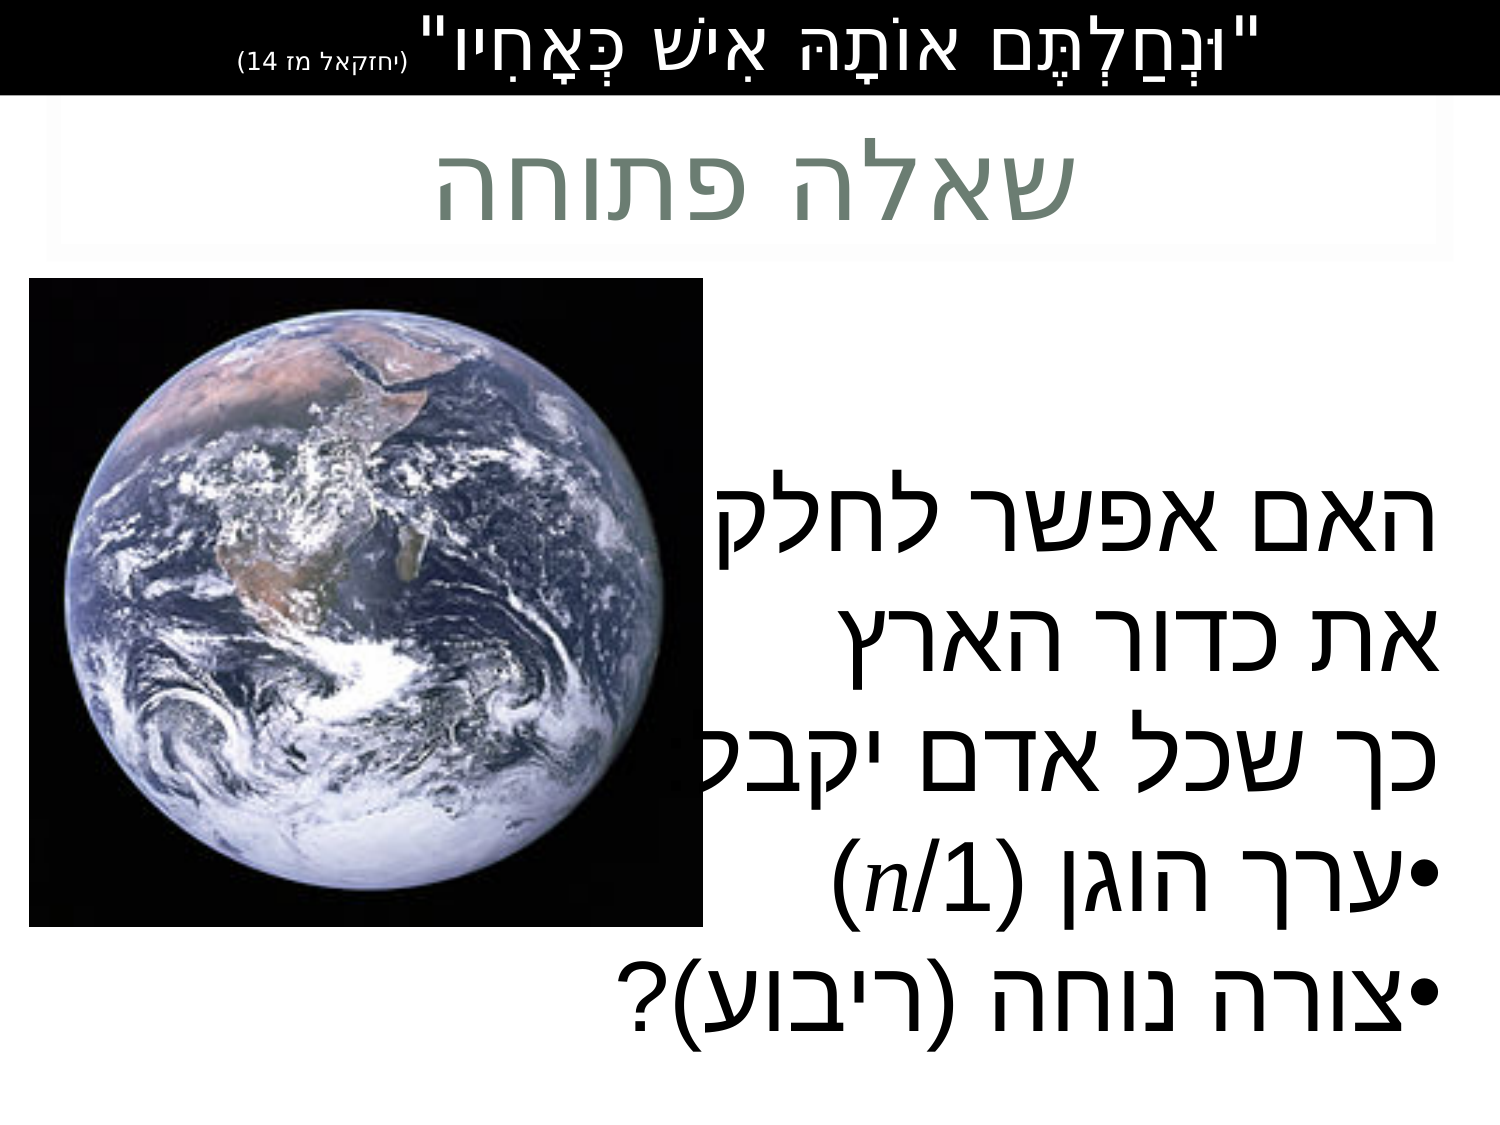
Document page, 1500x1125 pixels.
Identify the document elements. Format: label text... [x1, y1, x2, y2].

picture [45, 96, 1455, 263]
text_box שאלה פתוחה [76, 96, 1433, 261]
picture [29, 278, 703, 927]
text_box "וּנְחַלְתֶּם אוֹתָהּ אִישׁ כְּאָחִיו" (יחזקאל מז 14) [0, 0, 1500, 96]
